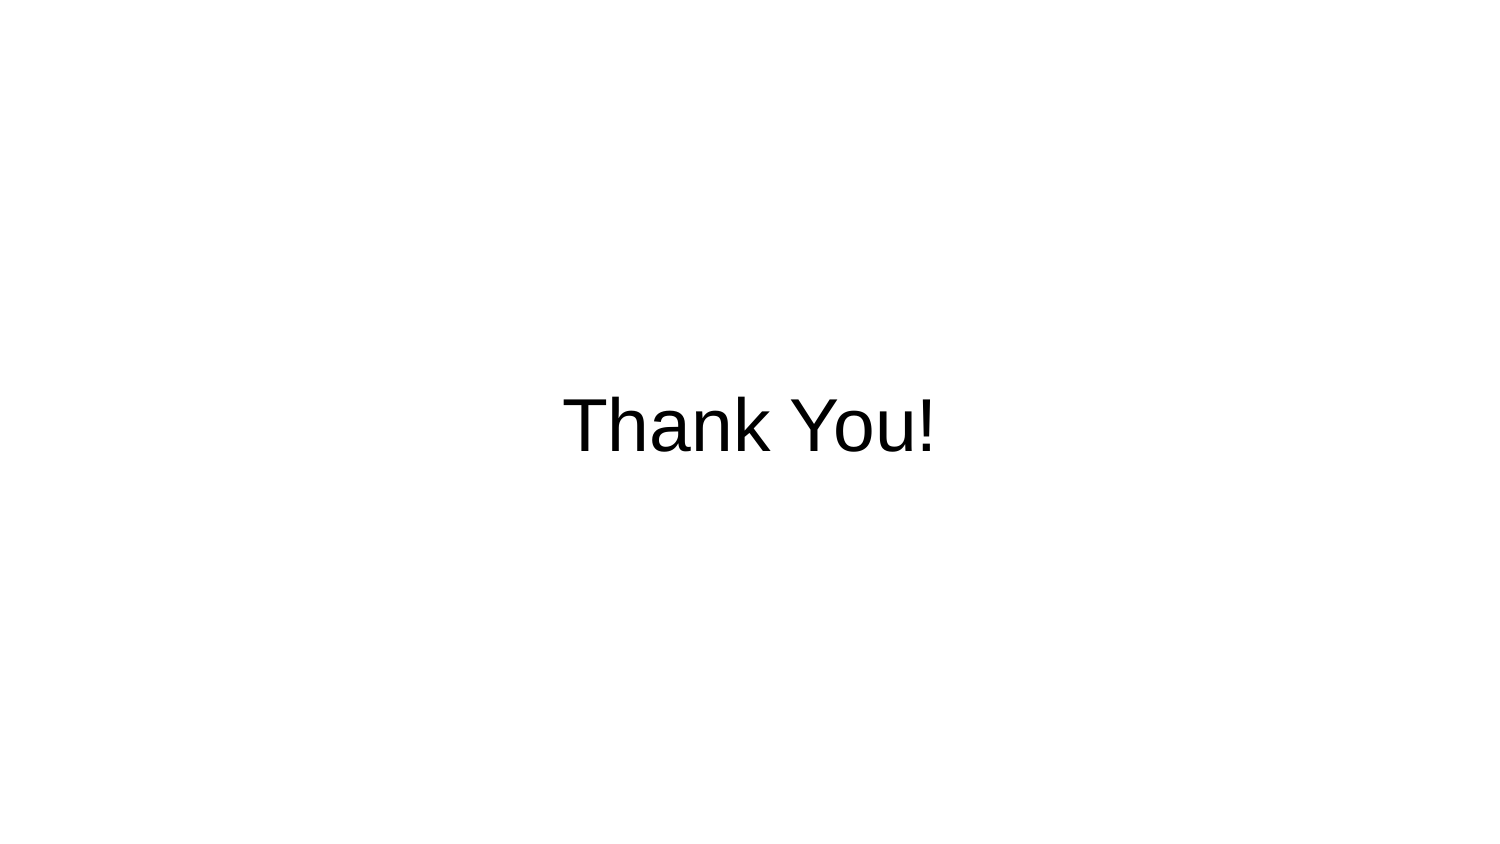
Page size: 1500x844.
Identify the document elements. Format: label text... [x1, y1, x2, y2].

title Thank You! [51, 352, 1449, 491]
